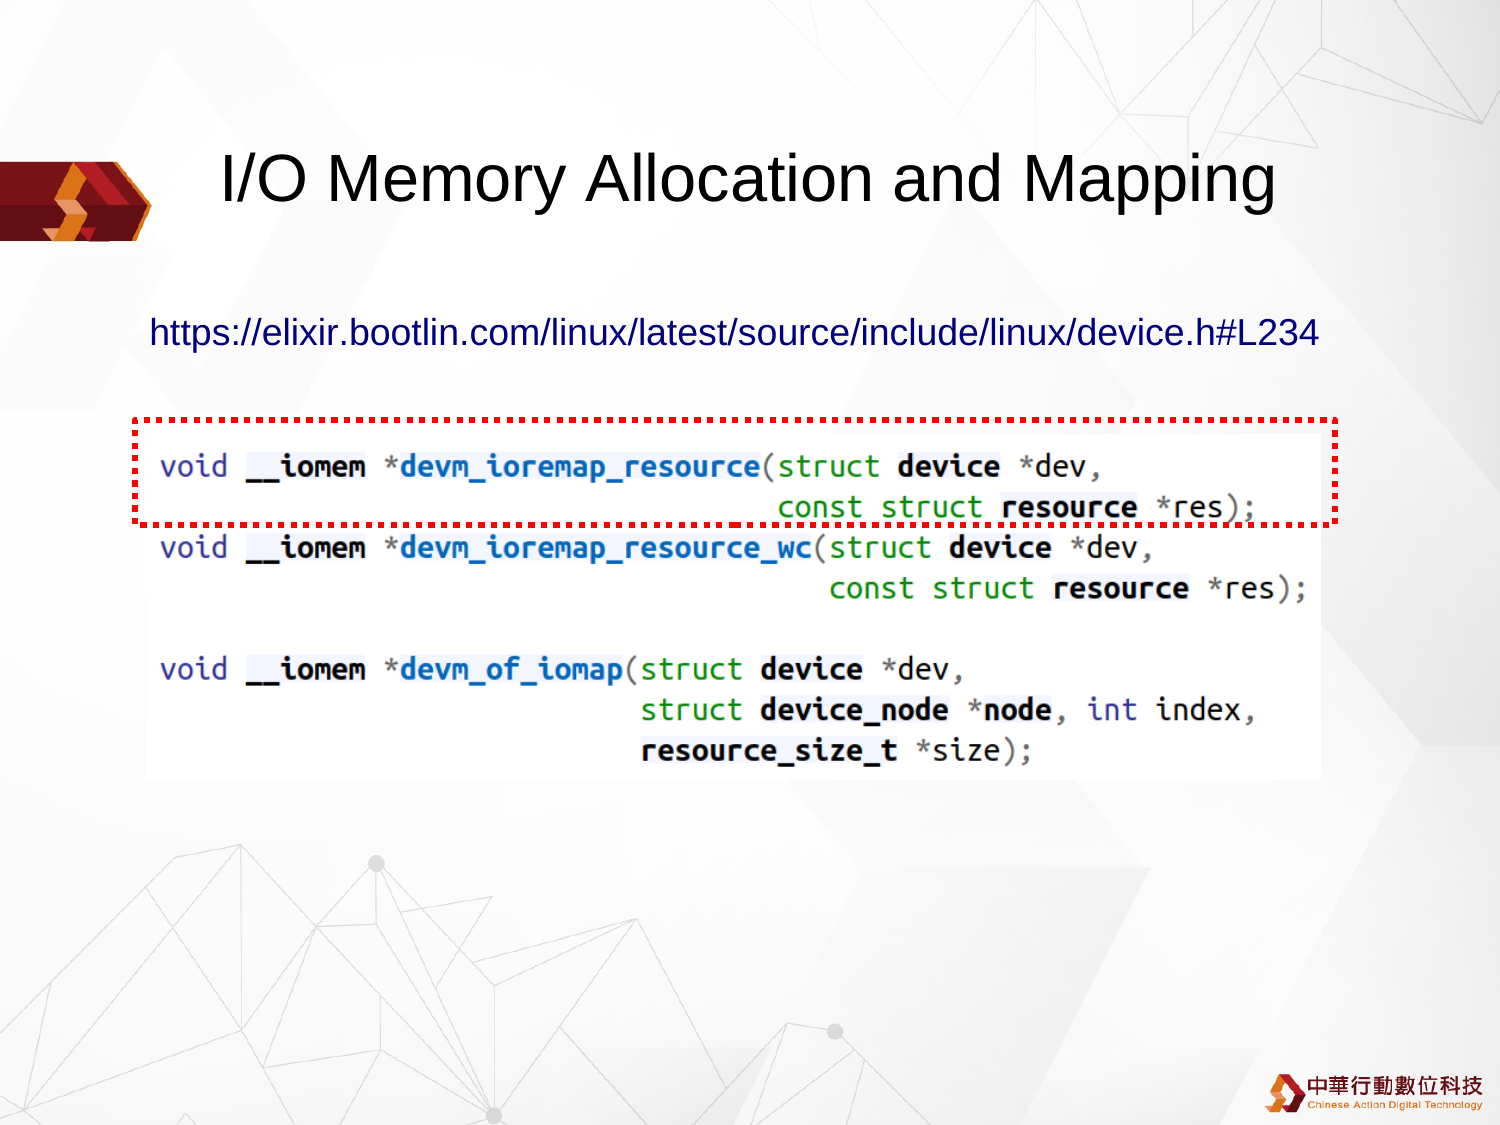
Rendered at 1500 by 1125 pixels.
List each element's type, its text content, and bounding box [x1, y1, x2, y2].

text_box https://elixir.bootlin.com/linux/latest/source/include/linux/device.h#L234 [134, 300, 1336, 361]
picture [0, 0, 1500, 1125]
title I/O Memory Allocation and Mapping [107, 101, 1367, 255]
